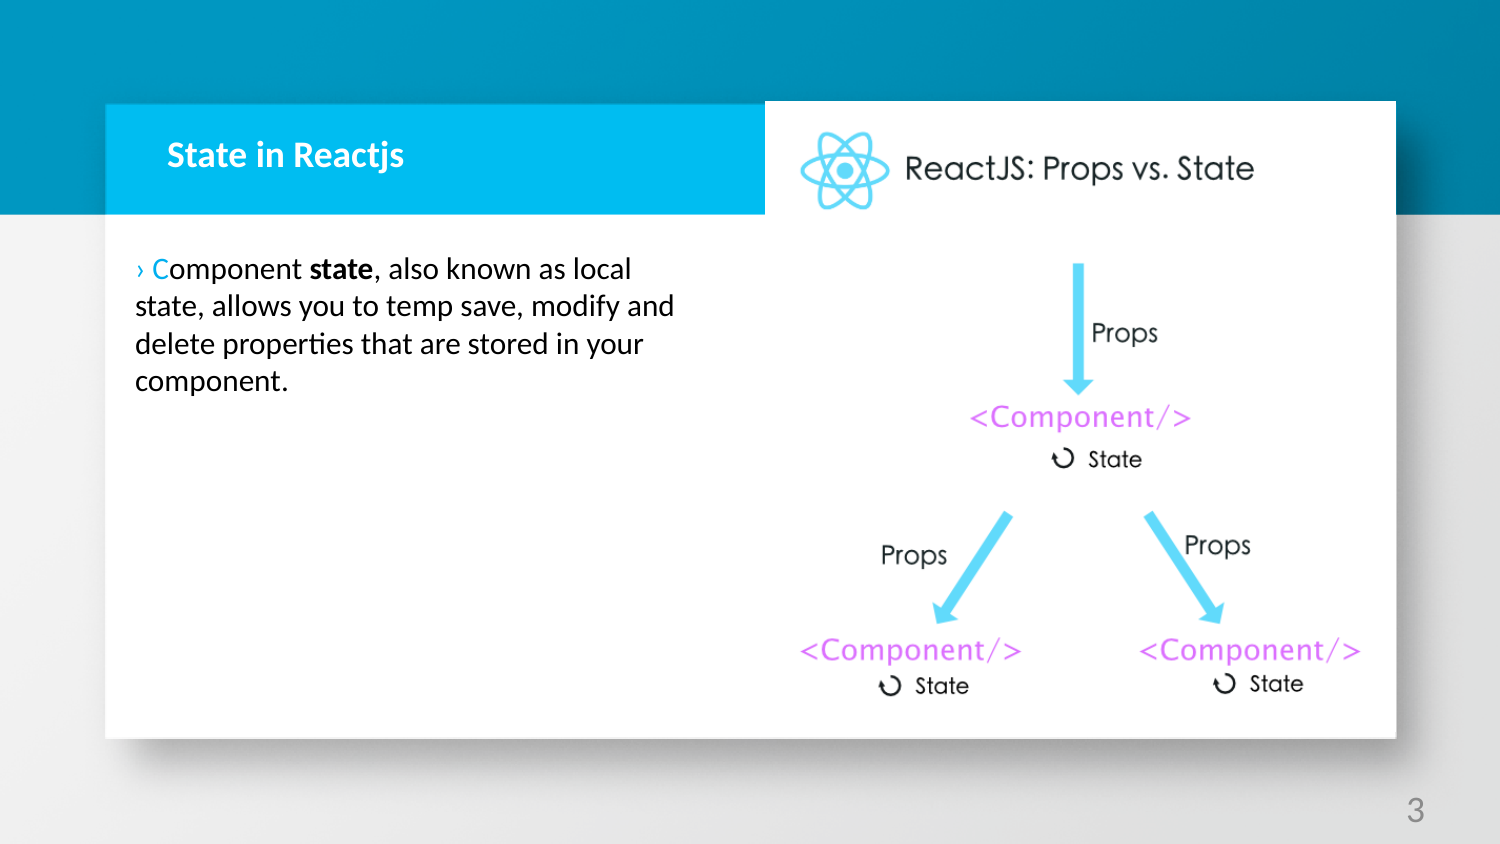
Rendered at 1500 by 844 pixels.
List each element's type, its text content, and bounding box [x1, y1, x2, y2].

picture [0, 102, 1500, 844]
text_box › Component state, also known as local state, allows you to temp save, modify and delete properties that are stored in your component. [135, 208, 706, 518]
title State in Reactjs [165, 127, 765, 361]
